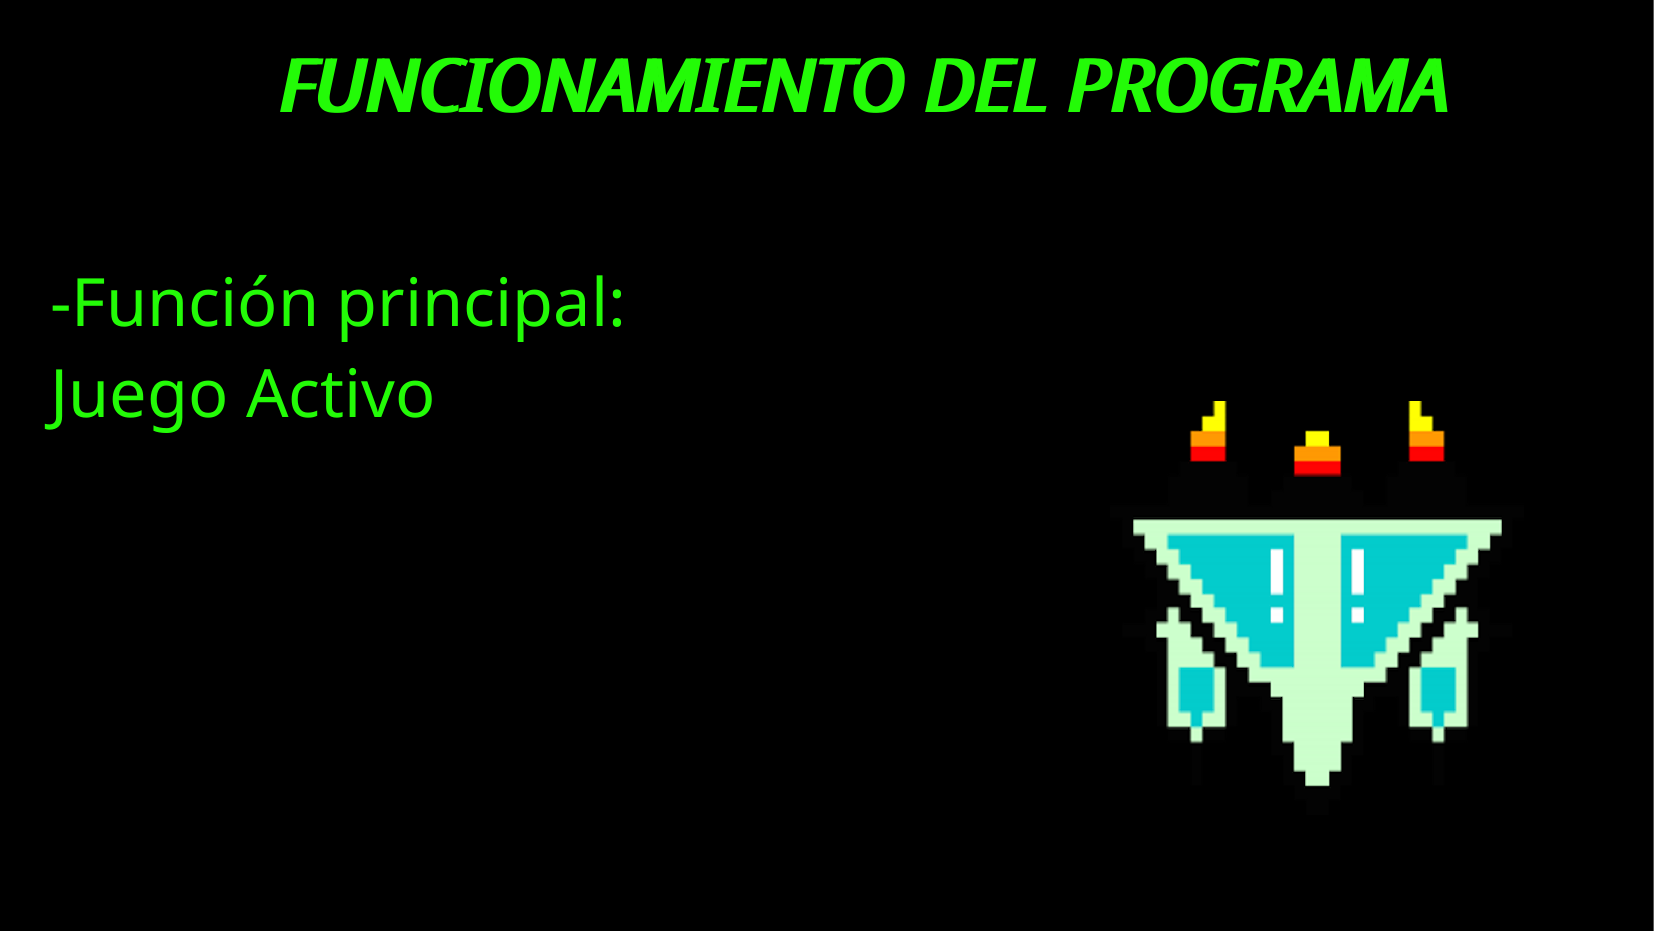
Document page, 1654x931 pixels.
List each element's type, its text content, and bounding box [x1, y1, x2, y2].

text_box -Función principal: Juego Activo [35, 248, 1052, 407]
picture [0, 0, 1654, 931]
text_box FUNCIONAMIENTO DEL PROGRAMA [359, 25, 1376, 201]
